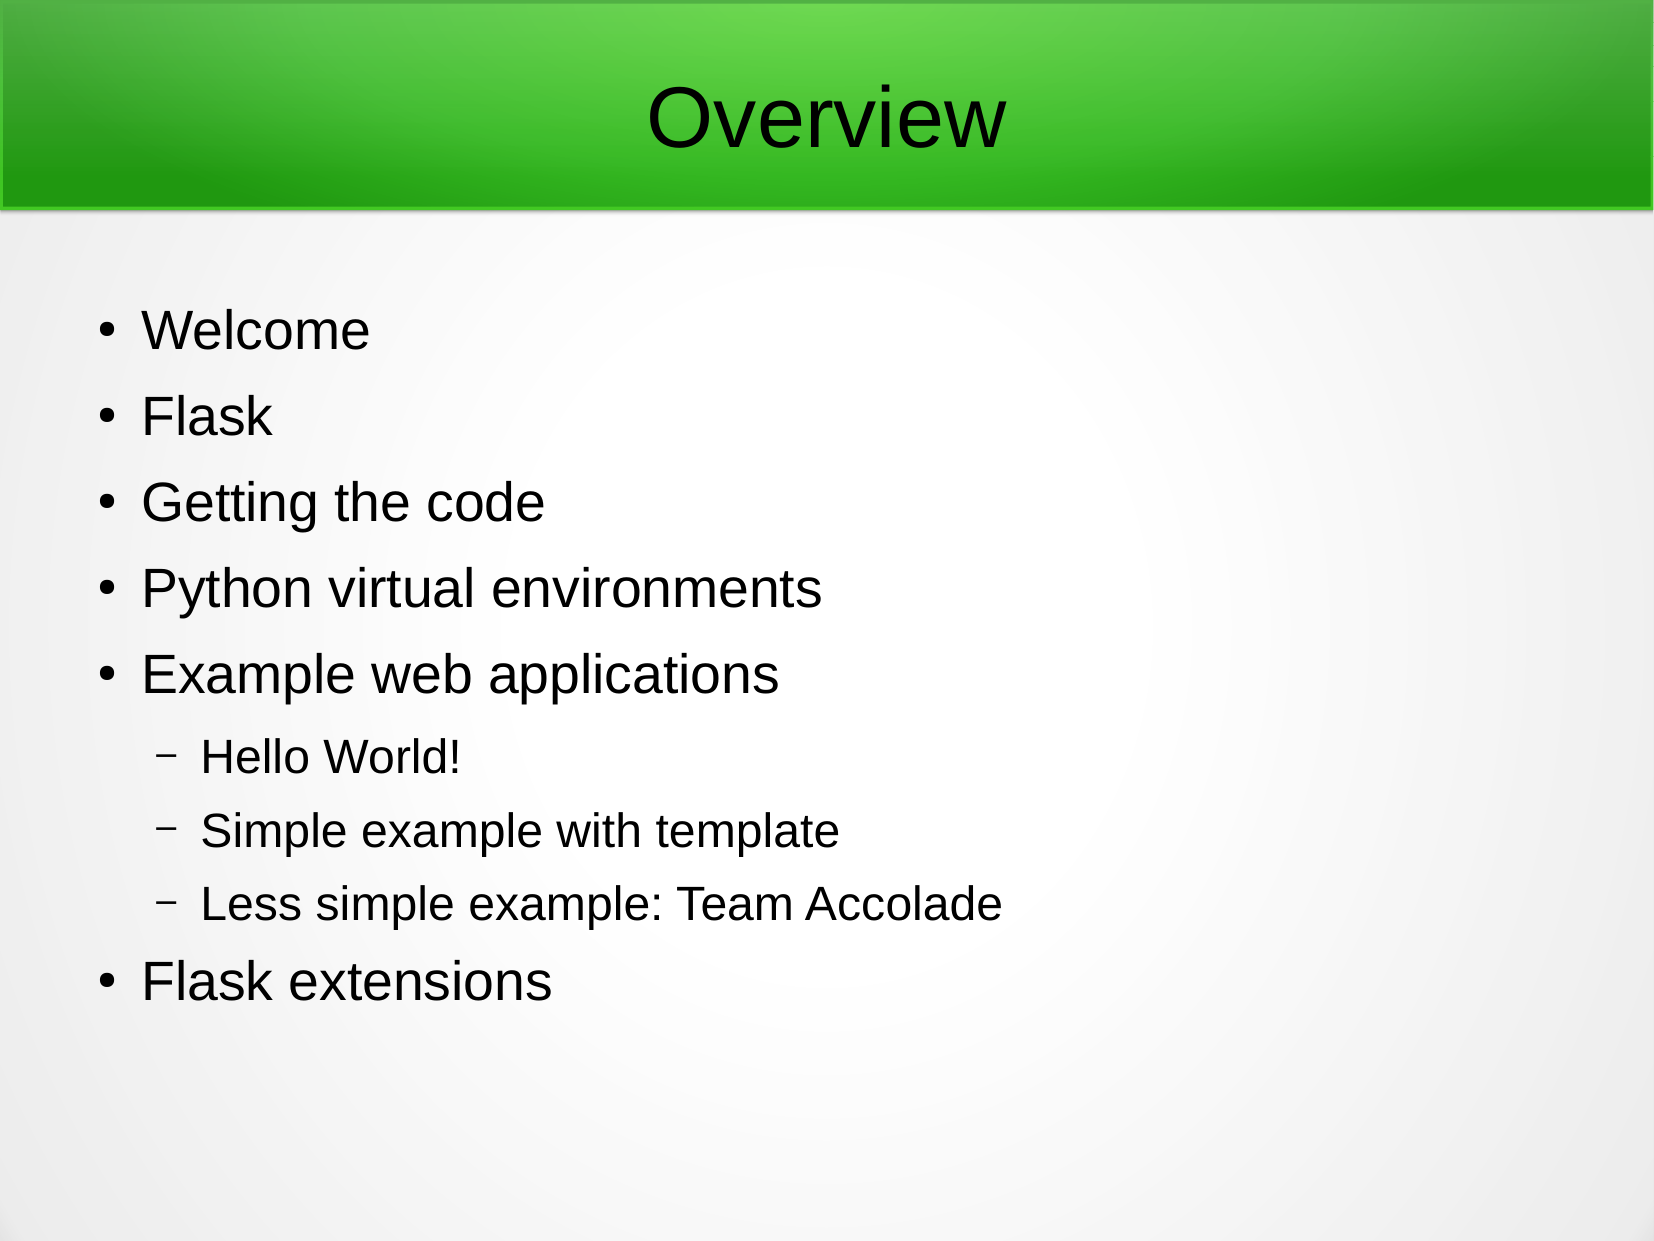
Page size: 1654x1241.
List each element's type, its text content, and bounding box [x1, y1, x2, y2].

list Welcome Flask Getting the code Python virtual environments Example web applications Hello World! Simple example with template Less simple example: Team Accolade Flask extensions [82, 299, 1571, 1019]
title Overview [82, 47, 1571, 189]
